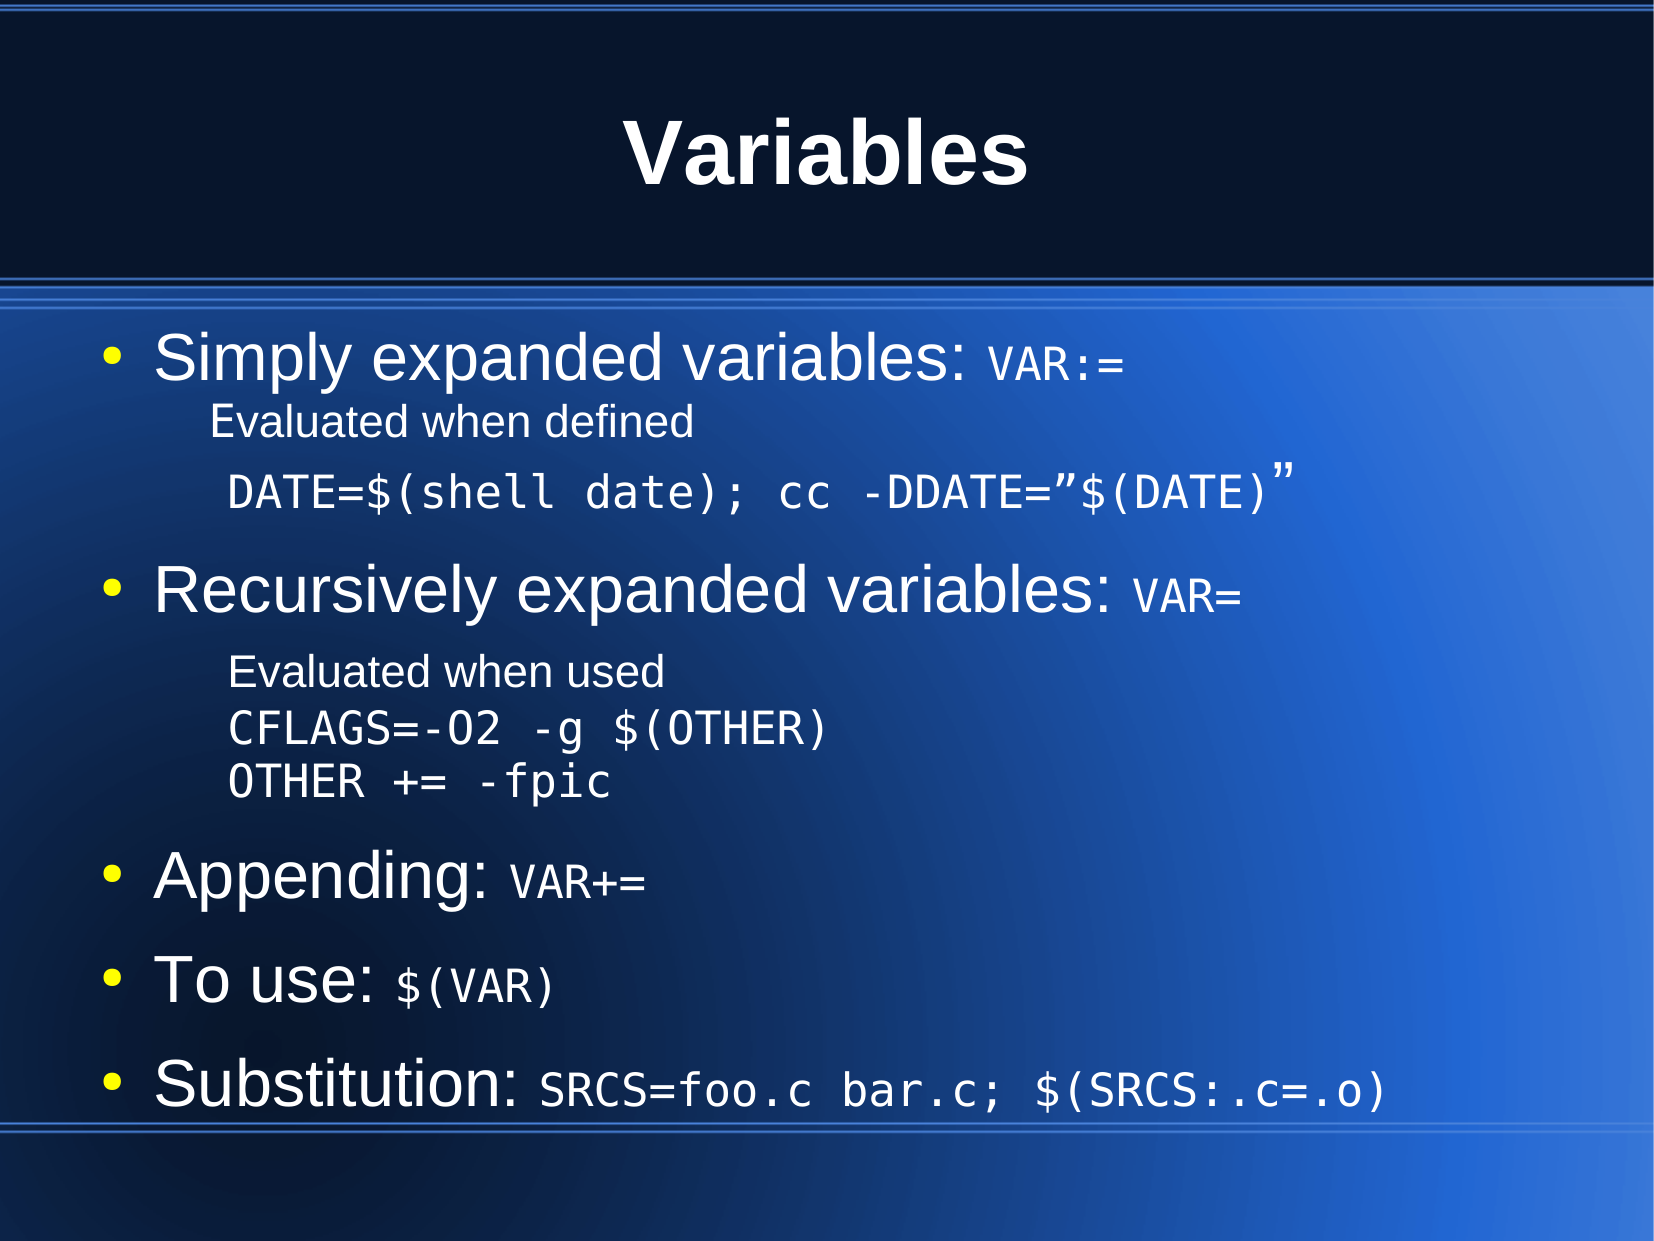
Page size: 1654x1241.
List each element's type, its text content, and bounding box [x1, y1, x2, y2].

title Variables [82, 49, 1571, 257]
picture [0, 0, 1654, 1241]
list Simply expanded variables: VAR:= Evaluated when defined DATE=$(shell date); cc -DDATE=”$(DATE)” Recursively expanded variables: VAR= Evaluated when used CFLAGS=-O2 -g $(OTHER) OTHER += -fpic Appending: VAR+= To use: $(VAR) Substitution: SRCS=foo.c bar.c; $(SRCS:.c=.o) [82, 319, 1571, 1122]
